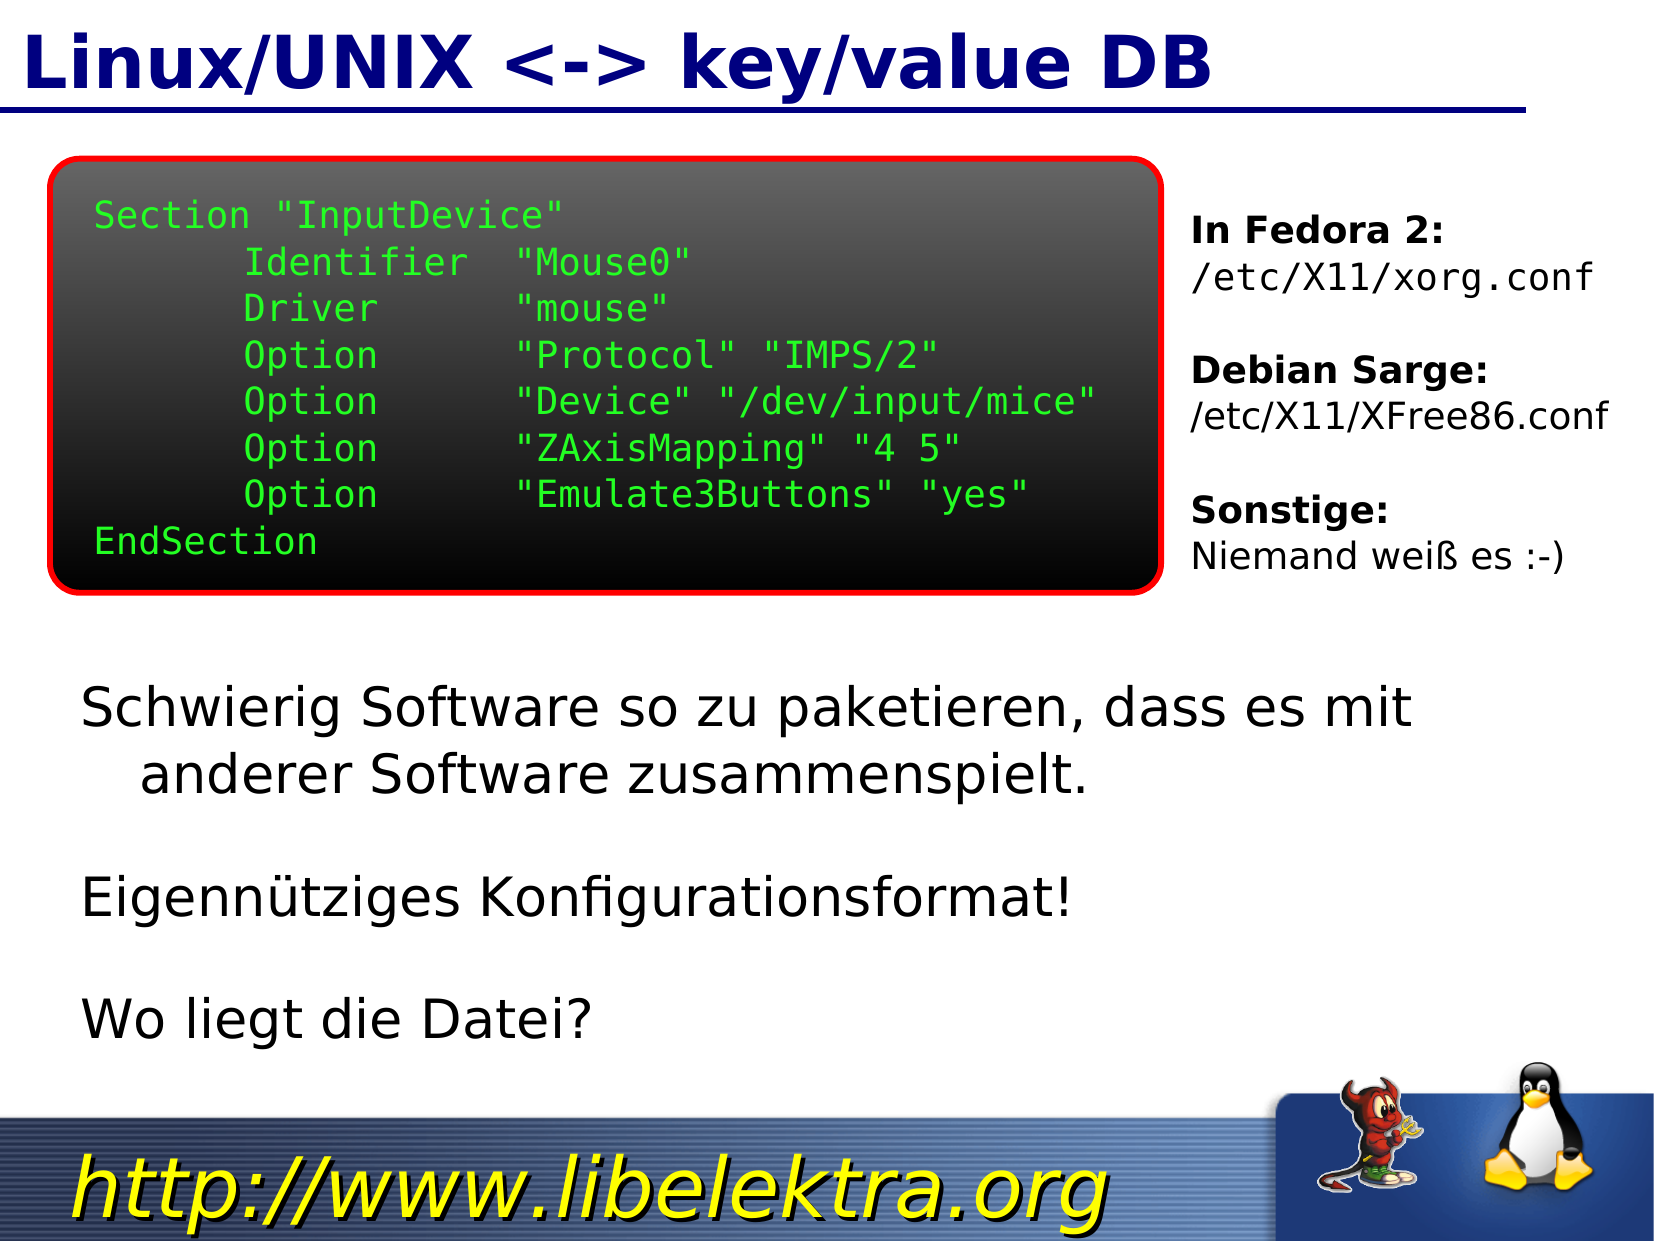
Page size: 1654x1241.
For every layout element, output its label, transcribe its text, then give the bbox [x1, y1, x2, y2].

picture [0, 1061, 1654, 1241]
text_box [49, 158, 1162, 593]
text_box In Fedora 2: /etc/X11/xorg.conf Debian Sarge: /etc/X11/XFree86.conf Sonstige: Niemand weiß es :-) [1190, 206, 1610, 576]
text_box Linux/UNIX <-> key/value DB [21, 14, 1611, 110]
list Schwierig Software so zu paketieren, dass es mit anderer Software zusammenspielt. Eigennütziges Konfigurationsformat! Wo liegt die Datei? [65, 663, 1568, 1077]
text_box Section "InputDevice" Identifier "Mouse0" Driver "mouse" Option "Protocol" "IMPS/2" Option "Device" "/dev/input/mice" Option "ZAxisMapping" "4 5" Option "Emulate3Buttons" "yes" EndSection [93, 191, 1118, 563]
